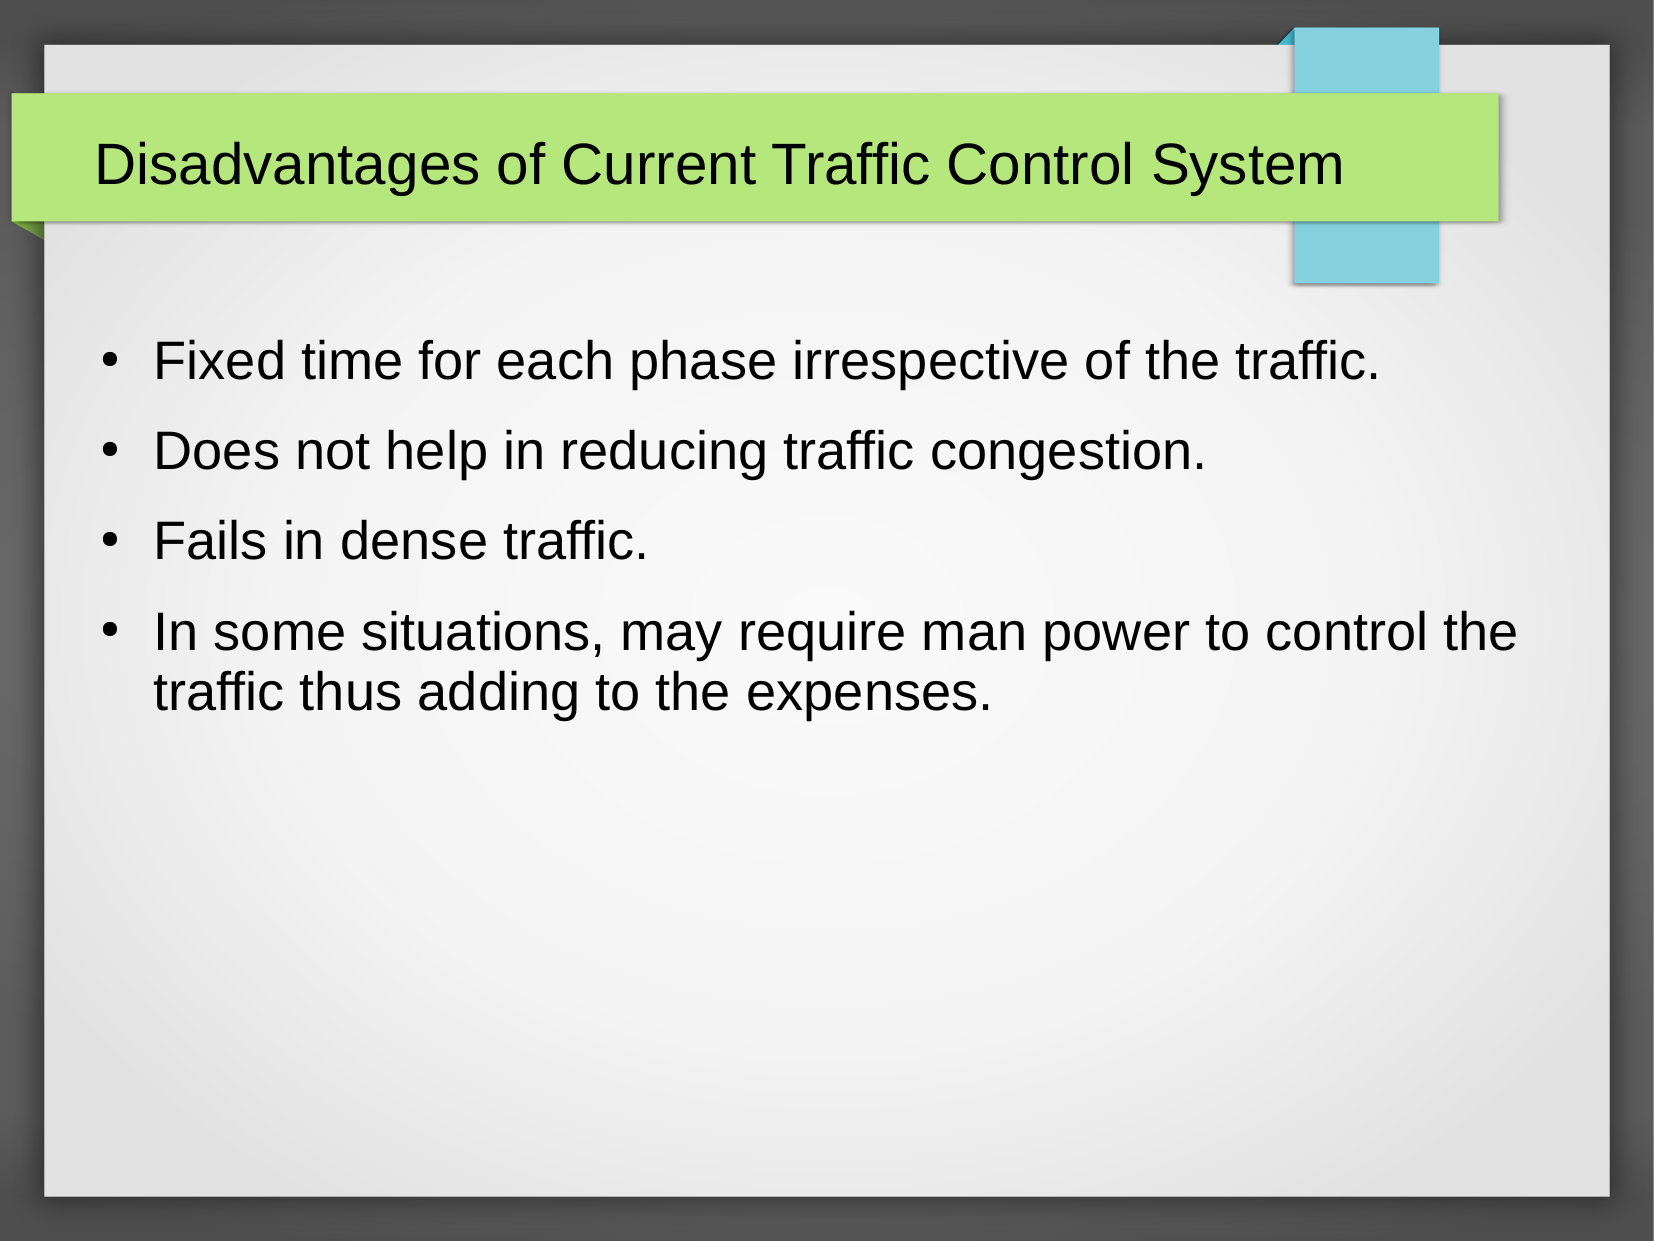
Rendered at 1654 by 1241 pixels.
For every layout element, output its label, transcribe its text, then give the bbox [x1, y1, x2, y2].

picture [0, 0, 1654, 1241]
title Disadvantages of Current Traffic Control System [94, 94, 1453, 234]
list Fixed time for each phase irrespective of the traffic. Does not help in reducing traffic congestion. Fails in dense traffic. In some situations, may require man power to control the traffic thus adding to the expenses. [82, 330, 1571, 1050]
